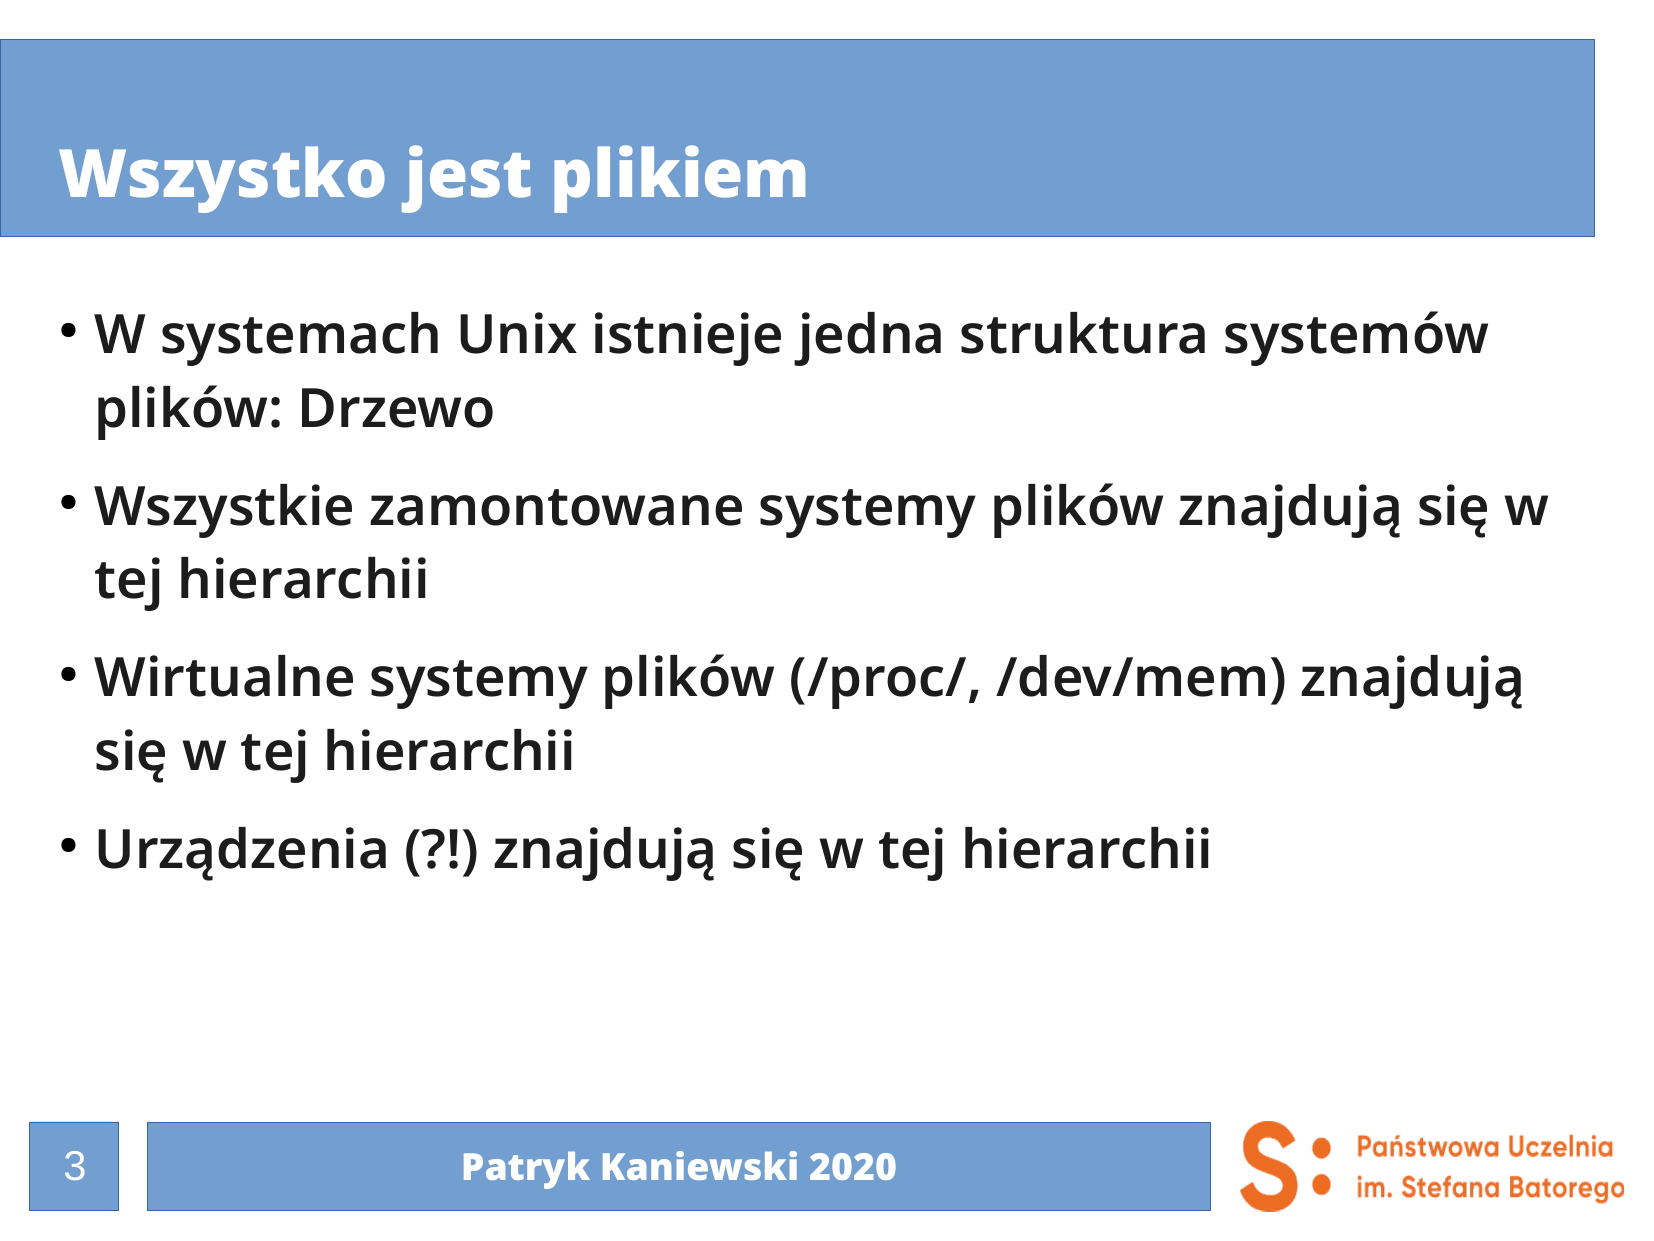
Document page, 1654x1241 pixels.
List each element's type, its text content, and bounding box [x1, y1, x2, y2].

picture [1240, 1121, 1625, 1212]
list W systemach Unix istnieje jedna struktura systemów plików: Drzewo Wszystkie zamontowane systemy plików znajdują się w tej hierarchii Wirtualne systemy plików (/proc/, /dev/mem) znajdują się w tej hierarchii Urządzenia (?!) znajdują się w tej hierarchii [59, 295, 1565, 1063]
title Wszystko jest plikiem [59, 59, 1595, 217]
